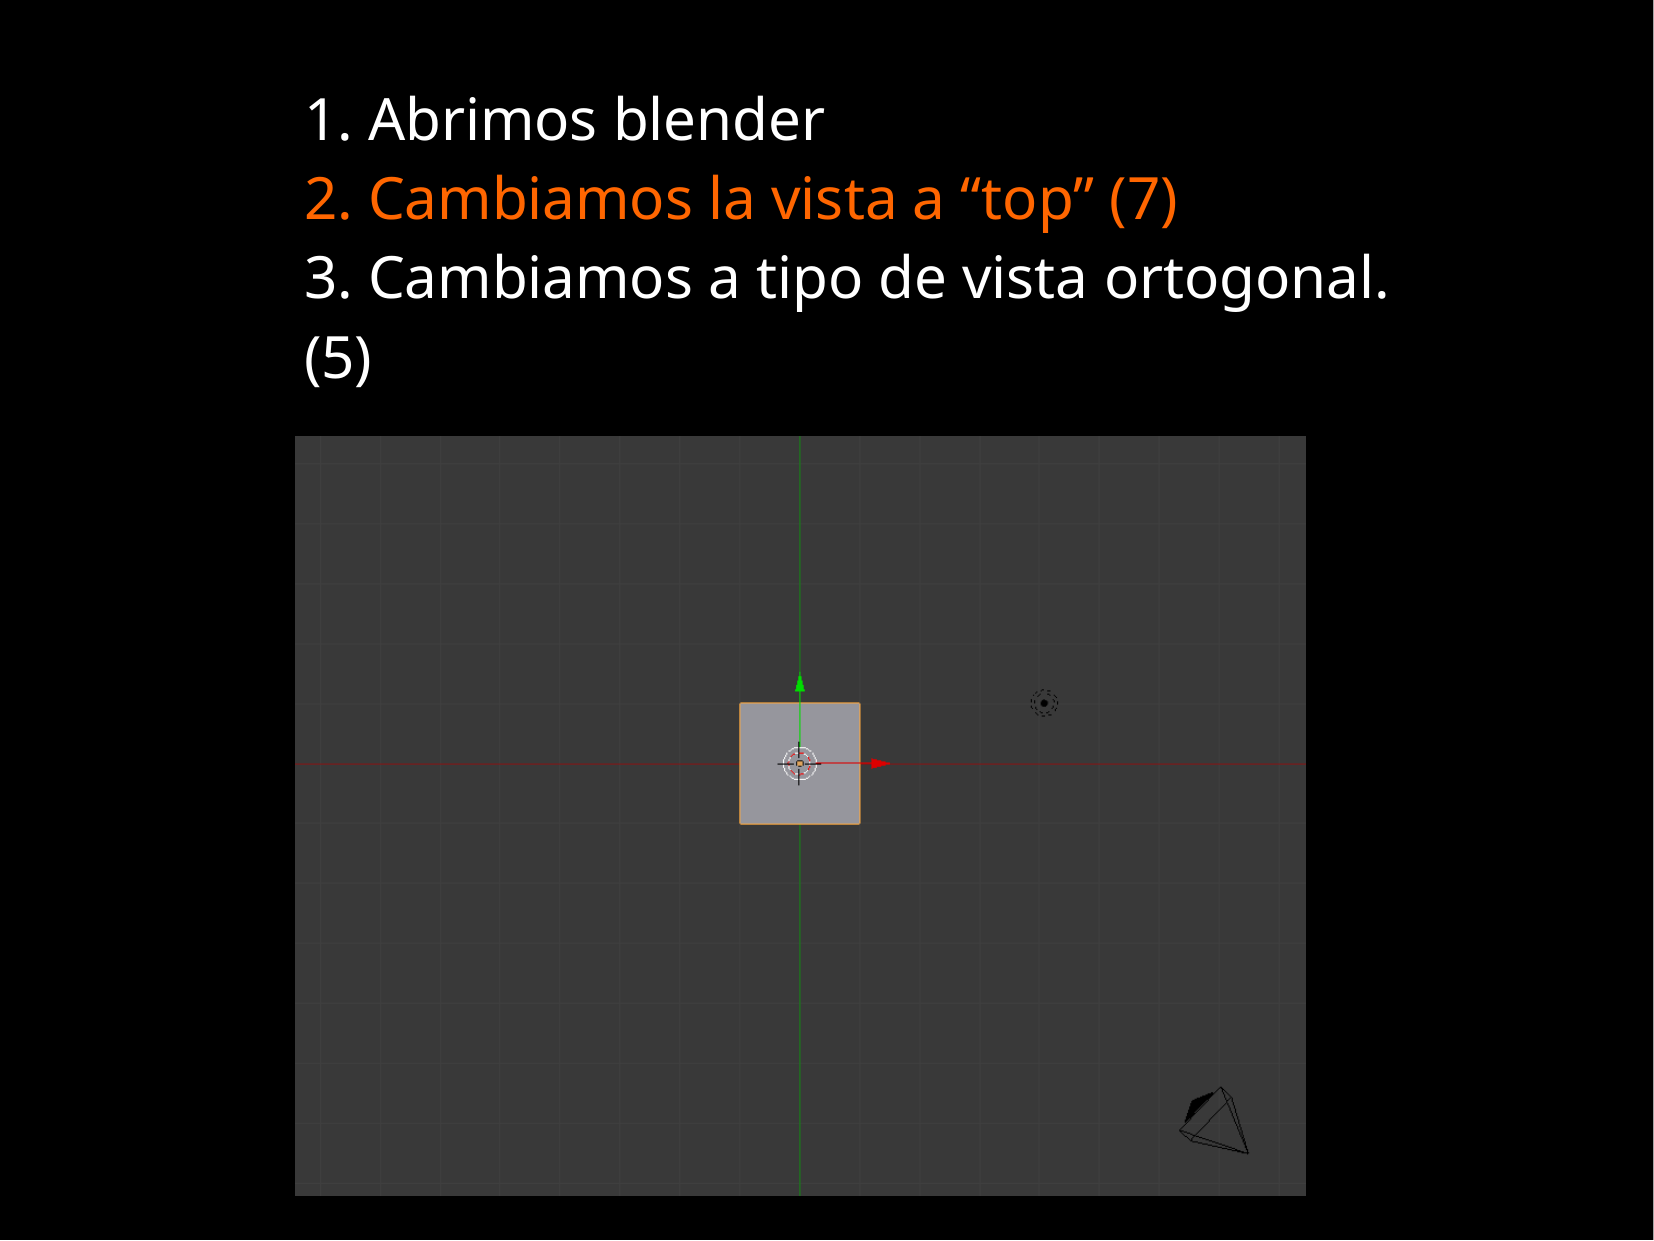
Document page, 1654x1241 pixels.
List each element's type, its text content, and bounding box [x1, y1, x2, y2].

picture [295, 436, 1306, 1196]
text_box 1. Abrimos blender 2. Cambiamos la vista a “top” (7) 3. Cambiamos a tipo de vista ortogonal. (5) [289, 70, 1412, 496]
